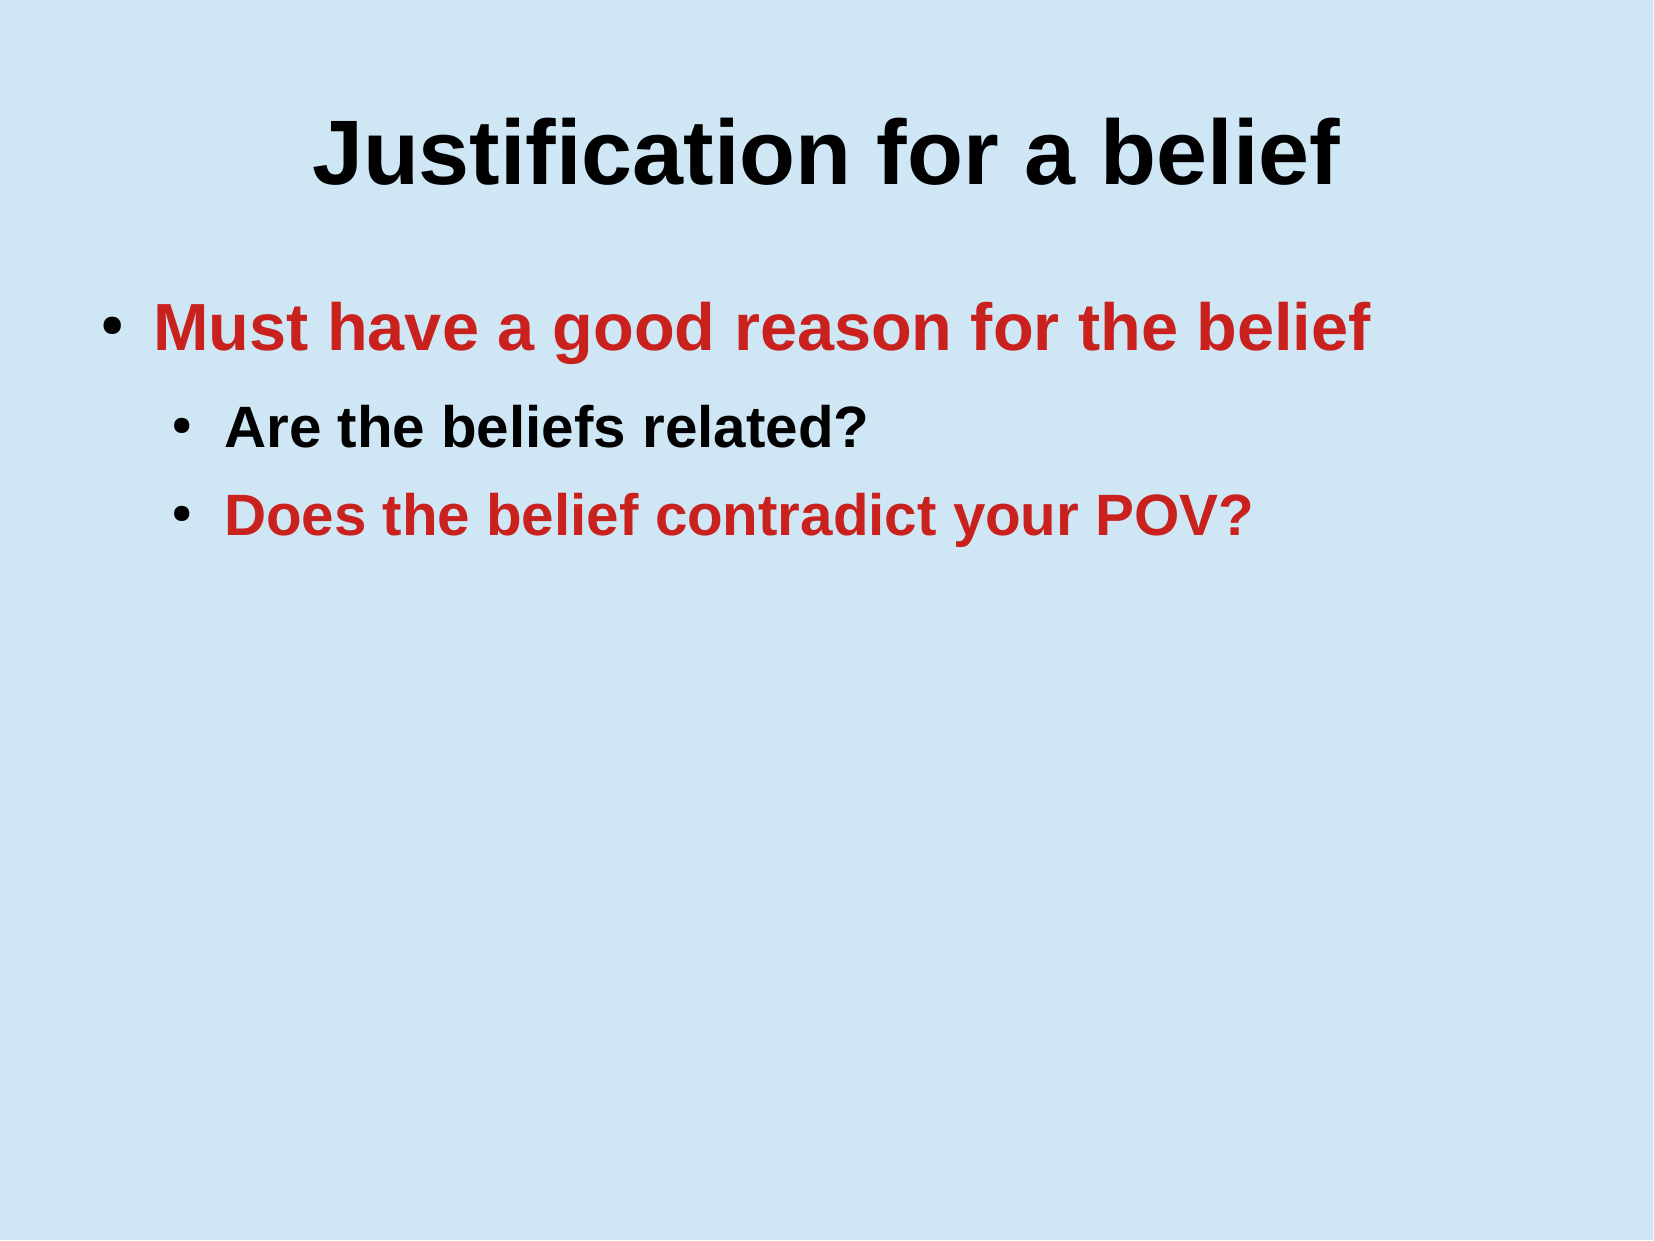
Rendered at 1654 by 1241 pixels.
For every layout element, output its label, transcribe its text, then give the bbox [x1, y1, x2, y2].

title Justification for a belief [82, 49, 1571, 257]
list Must have a good reason for the belief Are the beliefs related? Does the belief contradict your POV? [82, 290, 1571, 1010]
